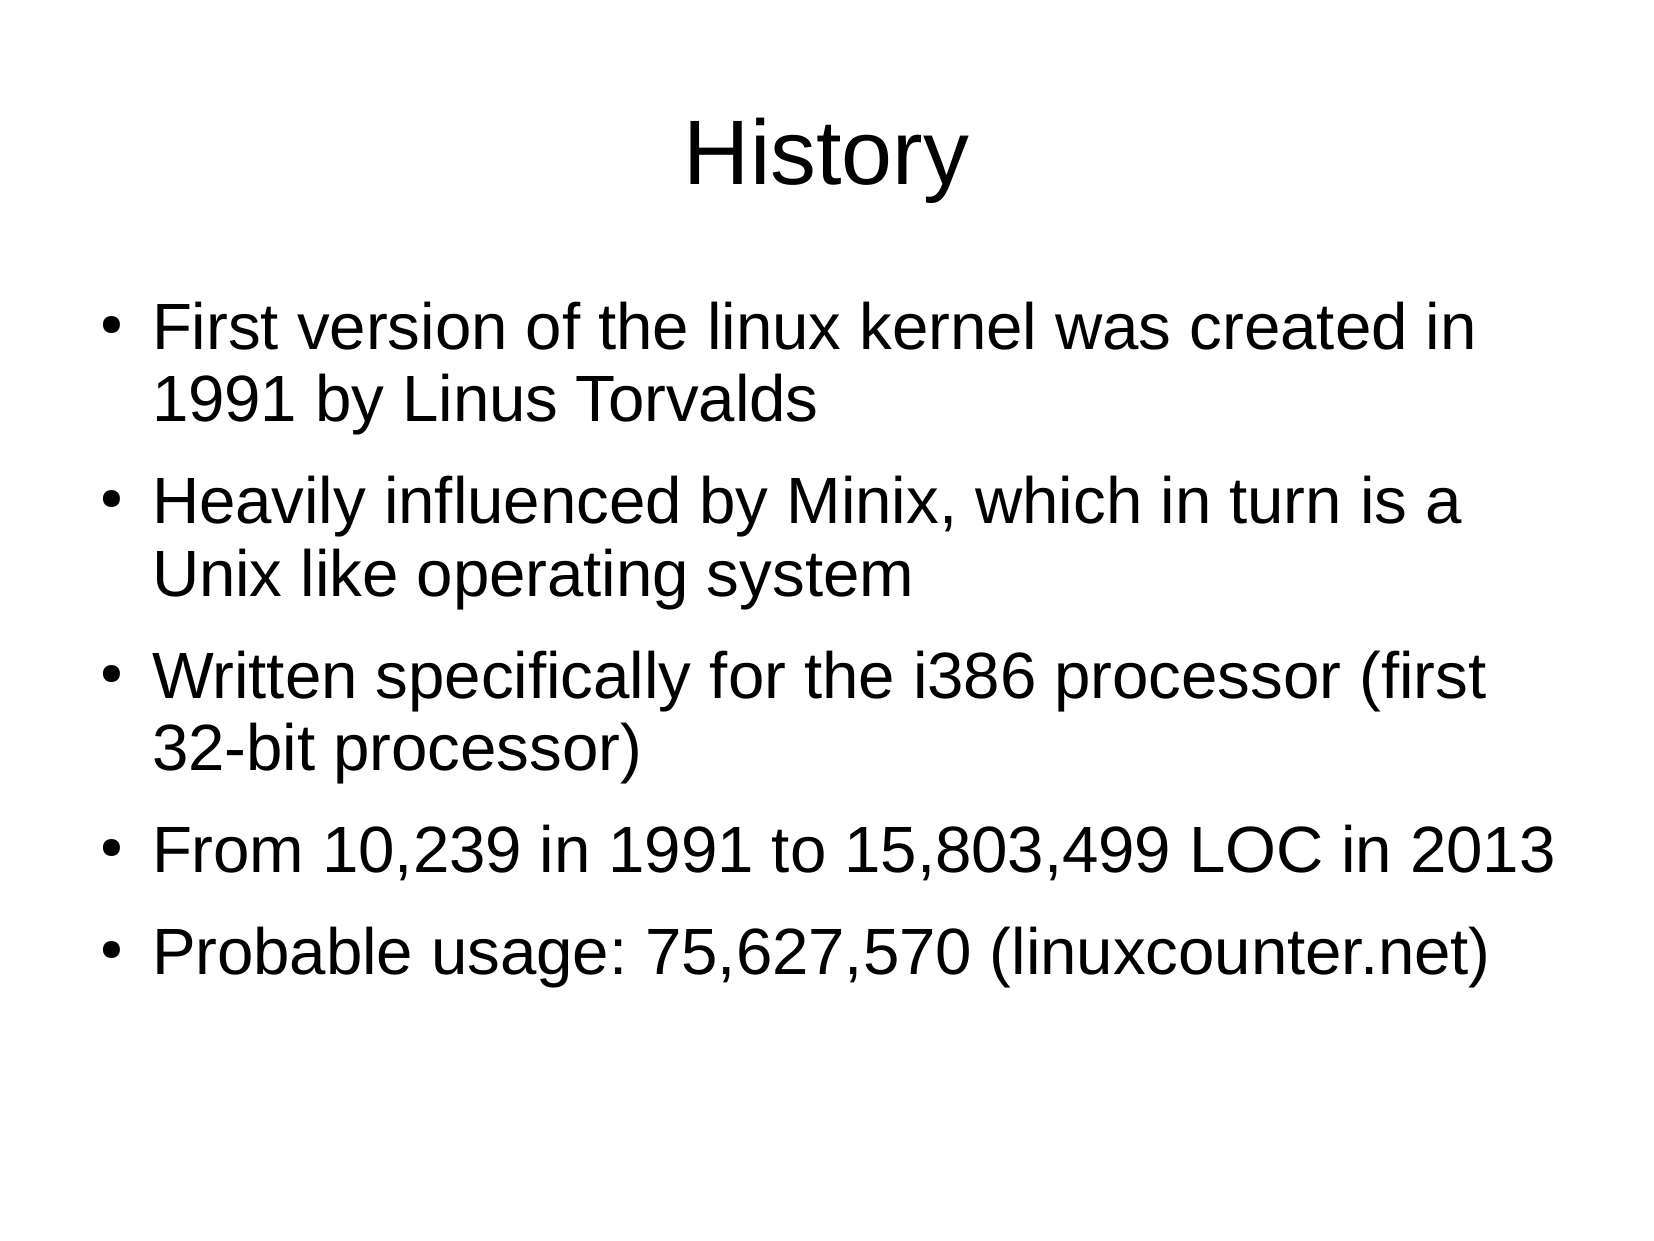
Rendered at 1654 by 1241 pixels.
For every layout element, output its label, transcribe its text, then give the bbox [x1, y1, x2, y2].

title History [82, 49, 1571, 257]
list First version of the linux kernel was created in 1991 by Linus Torvalds Heavily influenced by Minix, which in turn is a Unix like operating system Written specifically for the i386 processor (first 32-bit processor) From 10,239 in 1991 to 15,803,499 LOC in 2013 Probable usage: 75,627,570 (linuxcounter.net) [82, 290, 1571, 1010]
